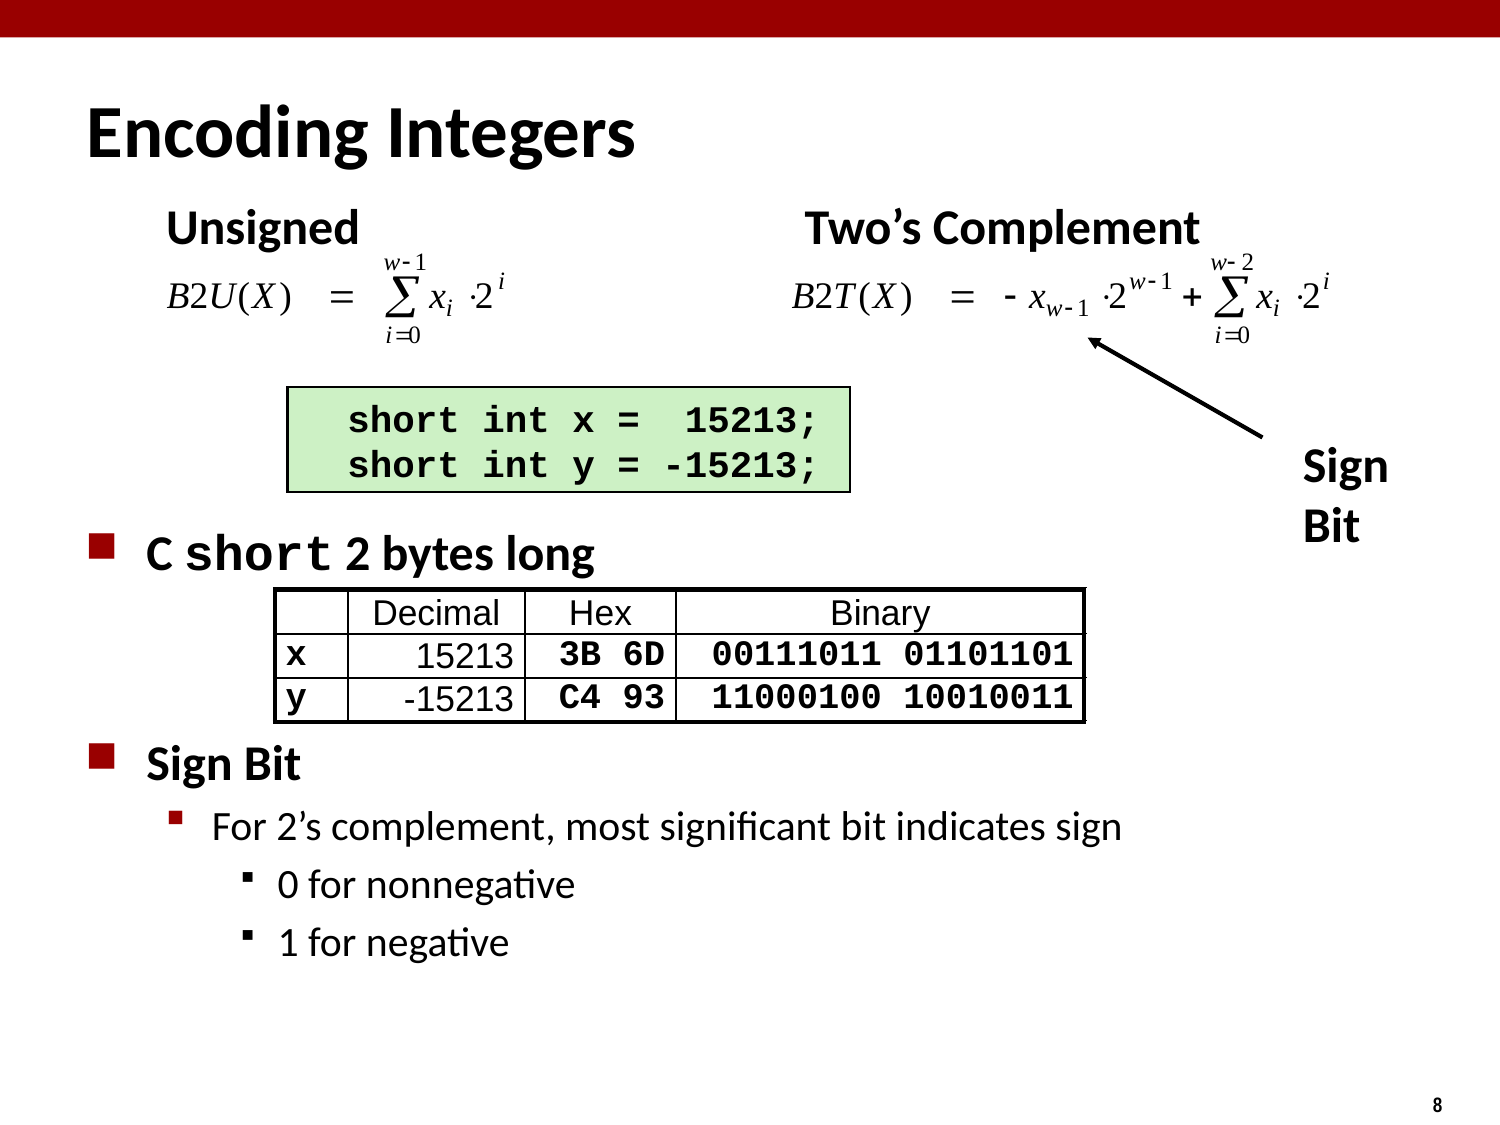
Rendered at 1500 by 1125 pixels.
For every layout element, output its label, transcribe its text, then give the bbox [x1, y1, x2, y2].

text_box Sign Bit [1288, 424, 1405, 560]
text_box Two’s Complement [789, 187, 1216, 249]
picture [162, 249, 513, 348]
picture [272, 587, 1198, 748]
text_box short int x = 15213; short int y = -15213; [287, 387, 850, 493]
text_box Unsigned [151, 187, 376, 263]
list C short 2 bytes long Sign Bit For 2’s complement, most significant bit indicates sign 0 for nonnegative 1 for negative [75, 512, 1438, 1088]
picture [787, 249, 1336, 348]
title Encoding Integers [71, 80, 1075, 175]
